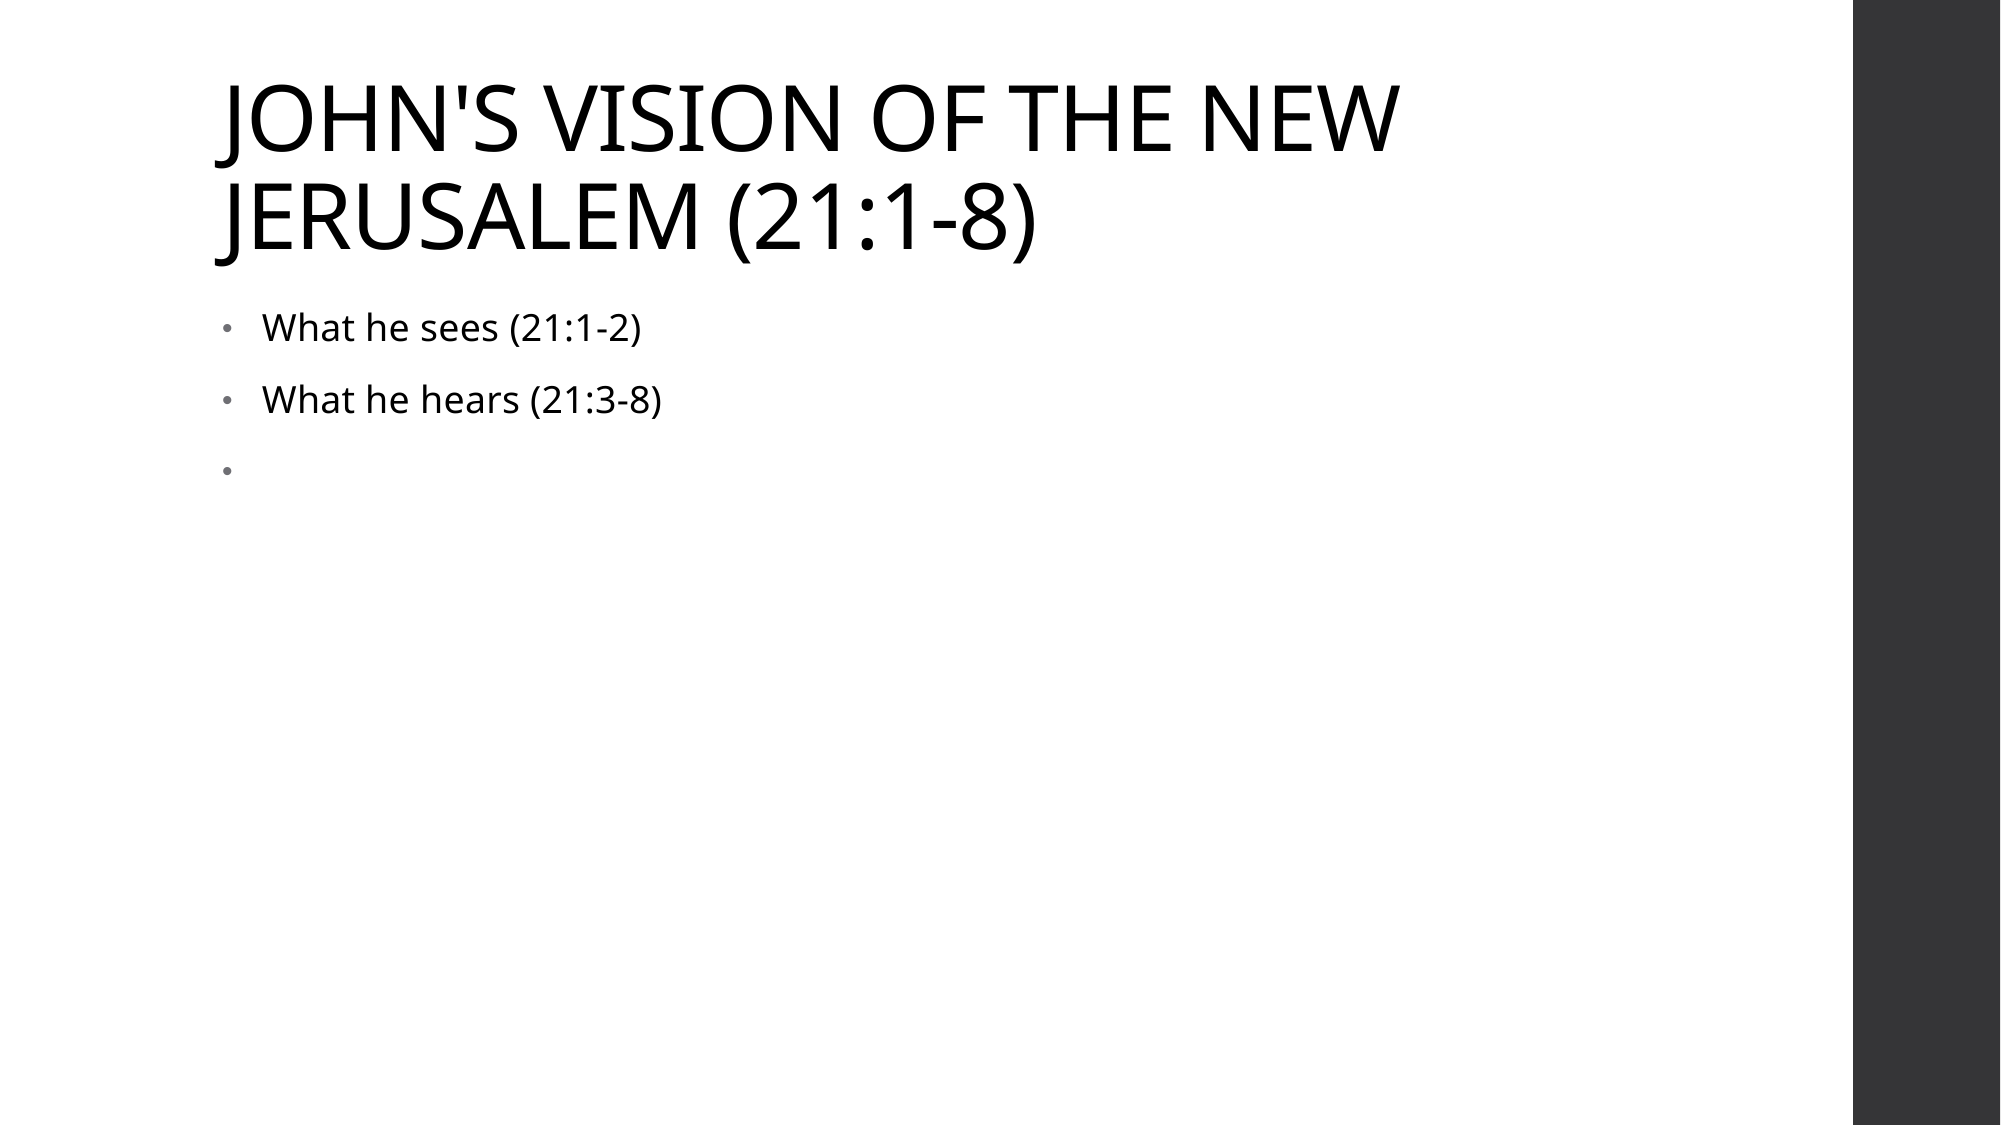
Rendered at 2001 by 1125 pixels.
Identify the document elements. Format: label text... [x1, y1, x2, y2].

title JOHN'S VISION OF THE NEW JERUSALEM (21:1-8) [206, 60, 1797, 278]
list What he sees (21:1-2) What he hears (21:3-8) [206, 299, 1617, 1014]
